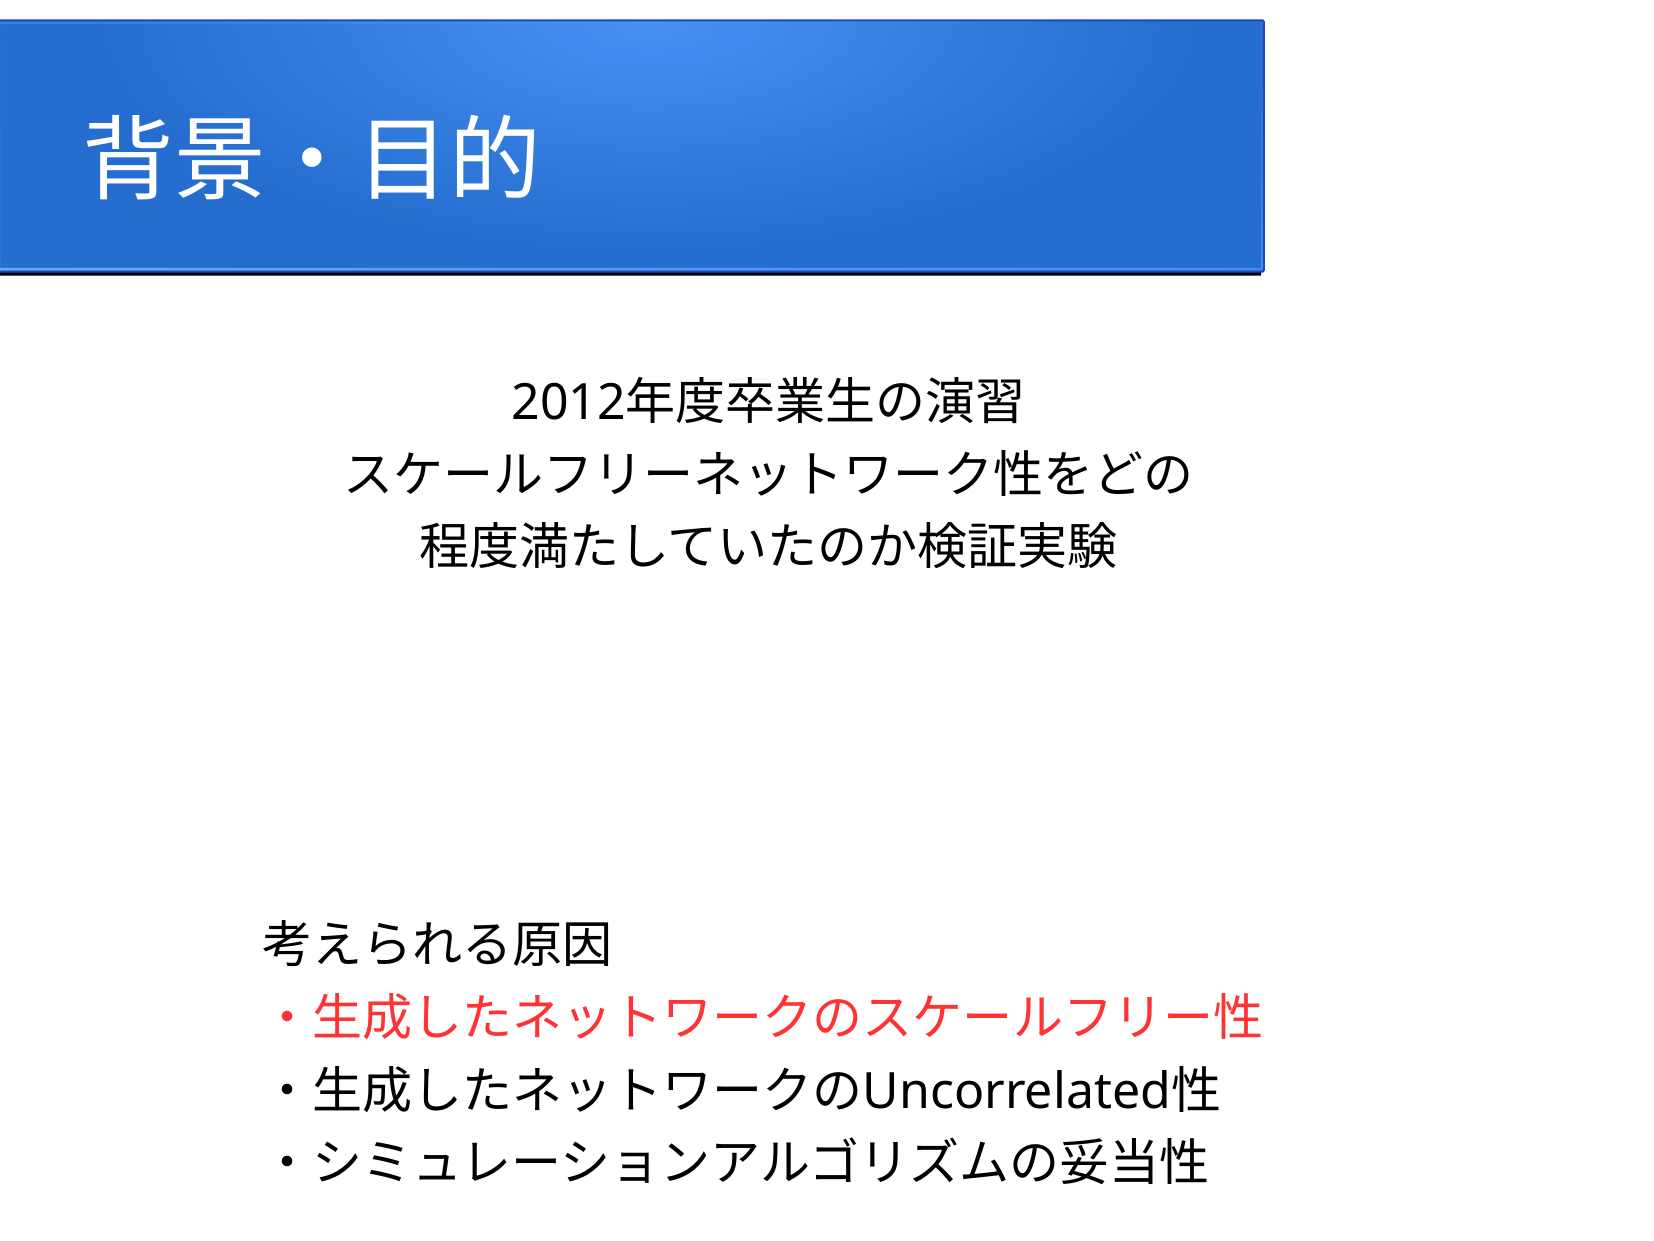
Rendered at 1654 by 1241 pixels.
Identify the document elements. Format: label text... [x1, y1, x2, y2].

text_box 考えられる原因 ・生成したネットワークのスケールフリー性 ・生成したネットワークのUncorrelated性 ・シミュレーションアルゴリズムの妥当性 [248, 897, 1323, 1181]
title 背景・目的 [82, 49, 1250, 257]
text_box 2012年度卒業生の演習 スケールフリーネットワーク性をどの 程度満たしていたのか検証実験 [295, 354, 1242, 638]
